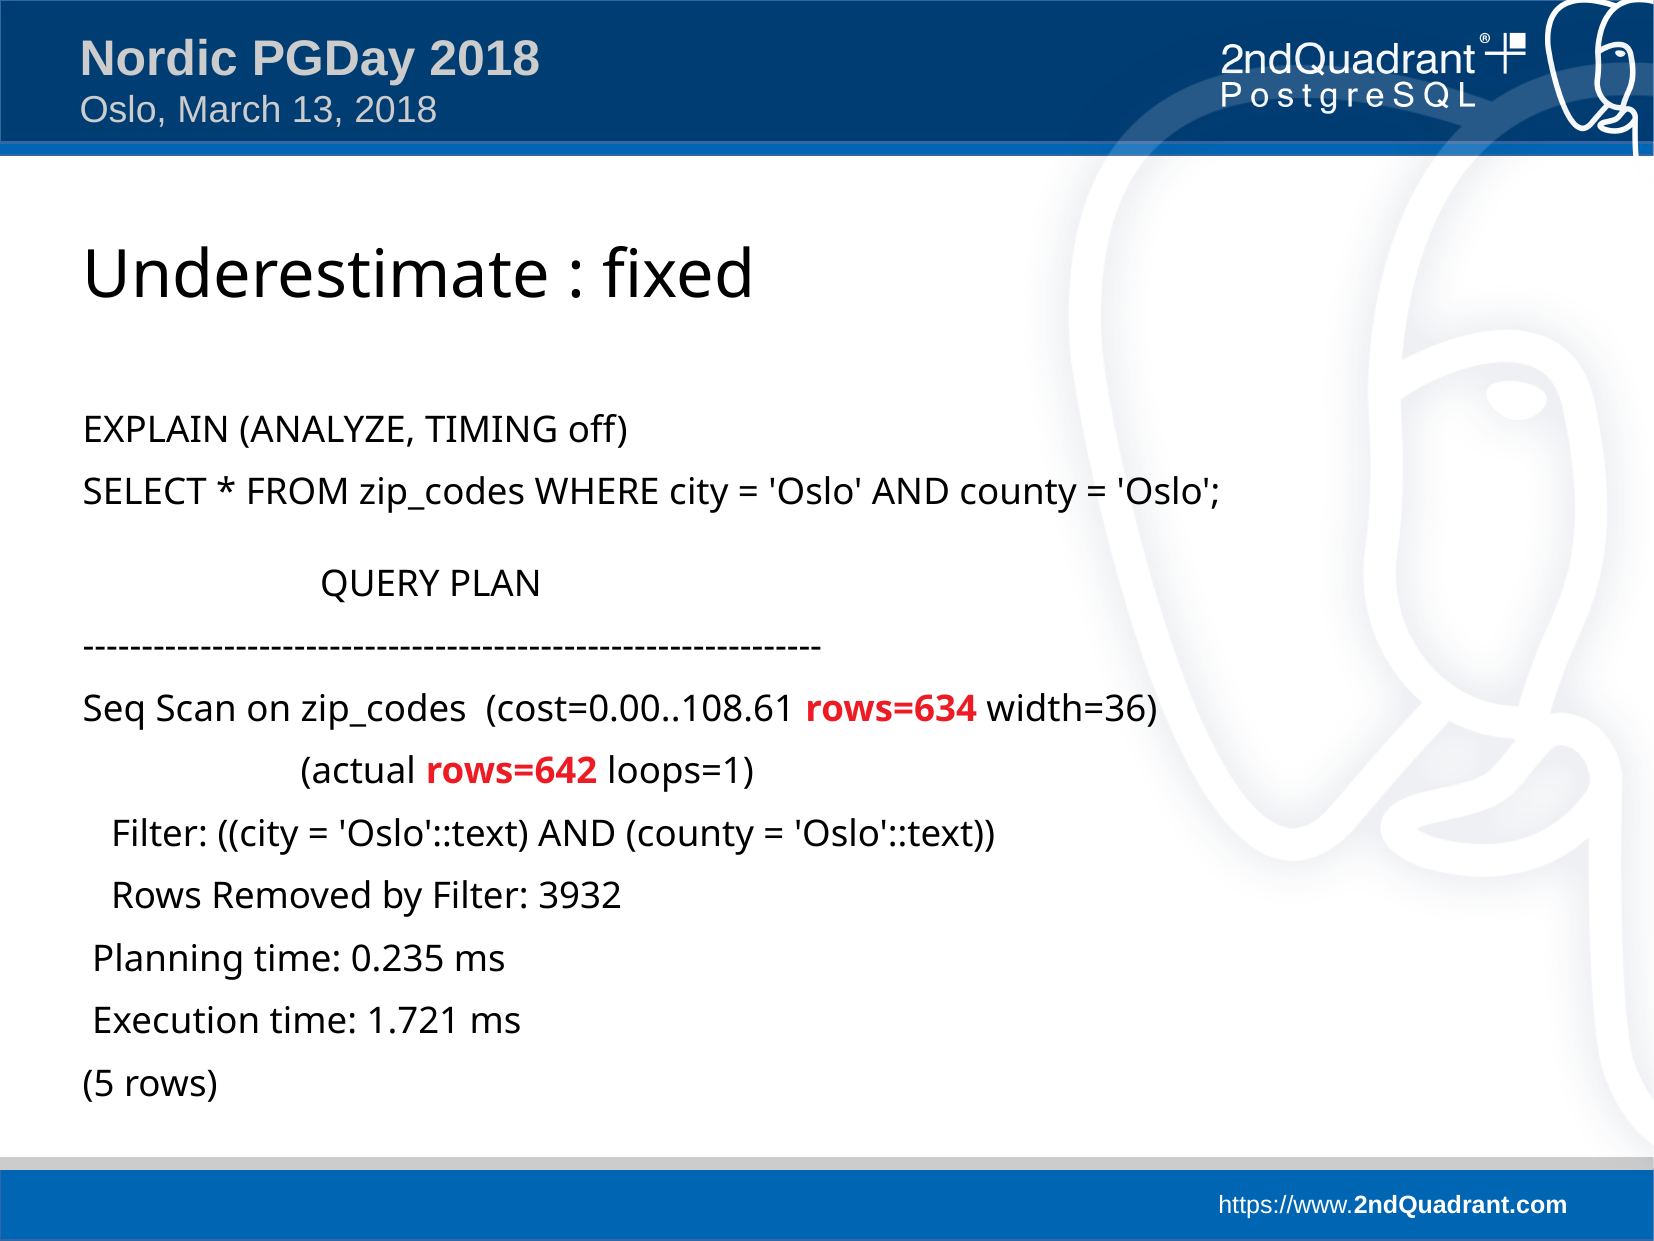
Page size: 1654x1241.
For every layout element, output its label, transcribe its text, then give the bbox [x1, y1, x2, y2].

picture [632, 0, 1654, 1241]
list EXPLAIN (ANALYZE, TIMING off) SELECT * FROM zip_codes WHERE city = 'Oslo' AND county = 'Oslo'; QUERY PLAN --------------------------------------------------------------- Seq Scan on zip_codes (cost=0.00..108.61 rows=634 width=36) (actual rows=642 loops=1) Filter: ((city = 'Oslo'::text) AND (county = 'Oslo'::text)) Rows Removed by Filter: 3932 Planning time: 0.235 ms Execution time: 1.721 ms (5 rows) [82, 390, 1571, 1110]
title Underestimate : fixed [82, 167, 1571, 375]
